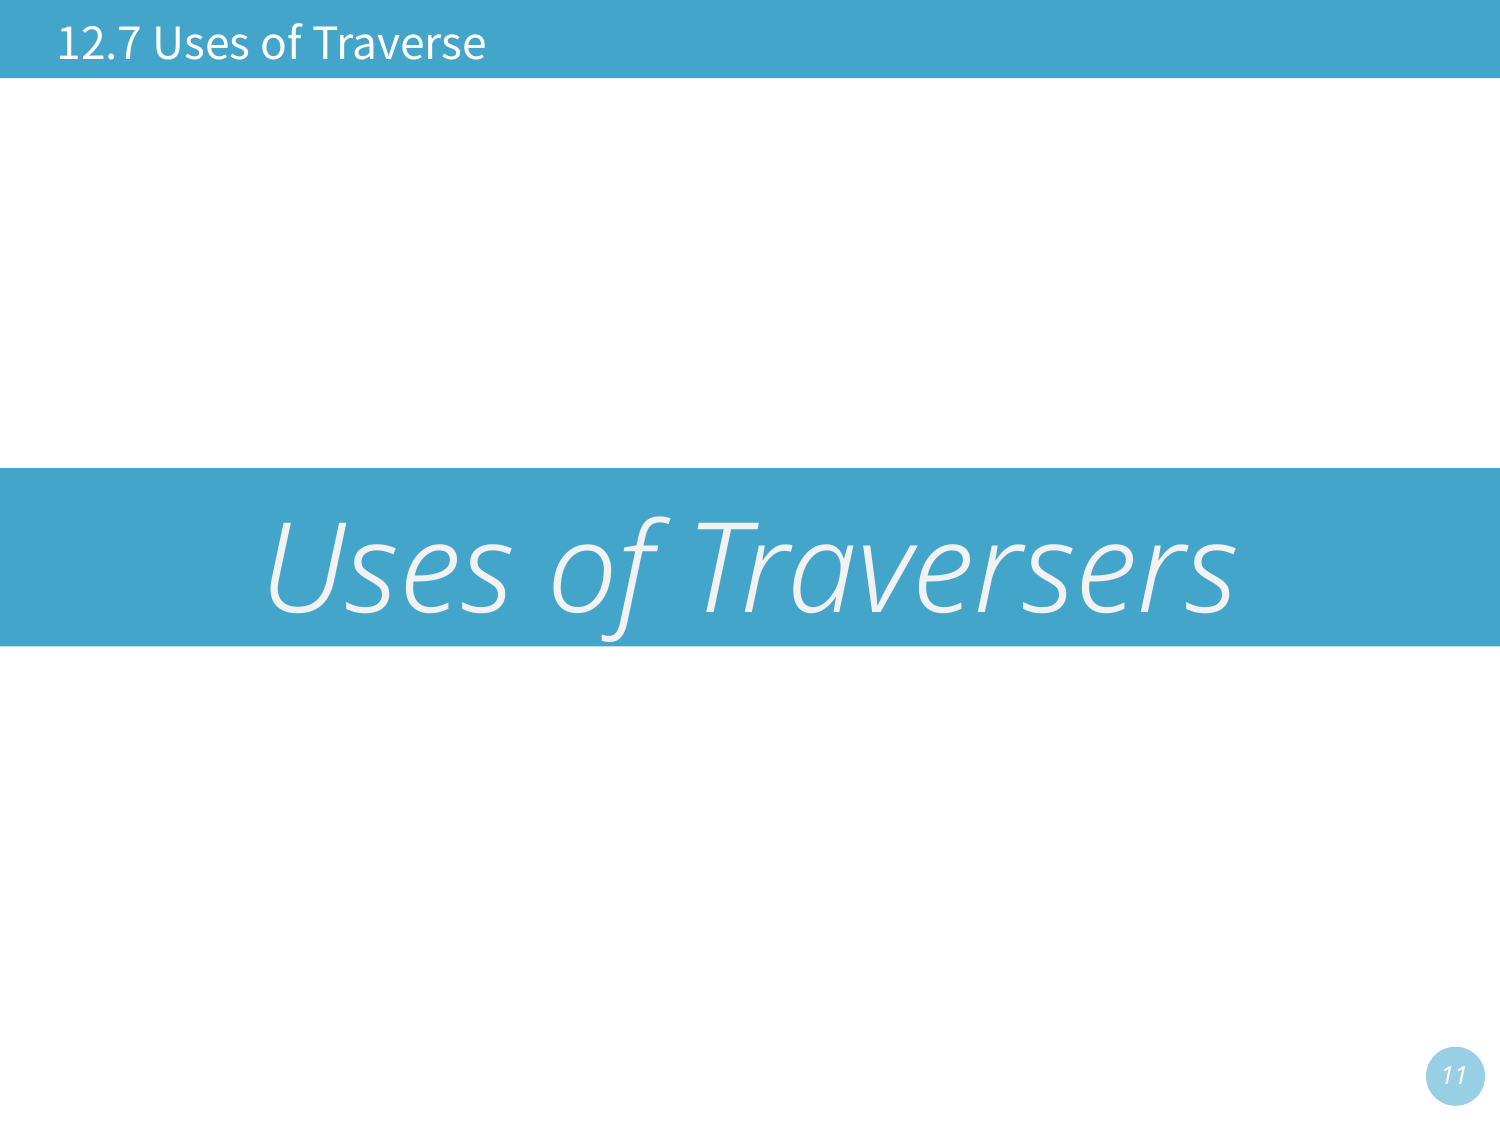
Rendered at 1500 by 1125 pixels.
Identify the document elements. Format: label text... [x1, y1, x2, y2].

text_box [0, 468, 1500, 479]
text_box Uses of Traversers [0, 479, 1500, 645]
title 12.7 Uses of Traverse [41, 7, 1392, 76]
slide_number <number> [1424, 1046, 1484, 1107]
